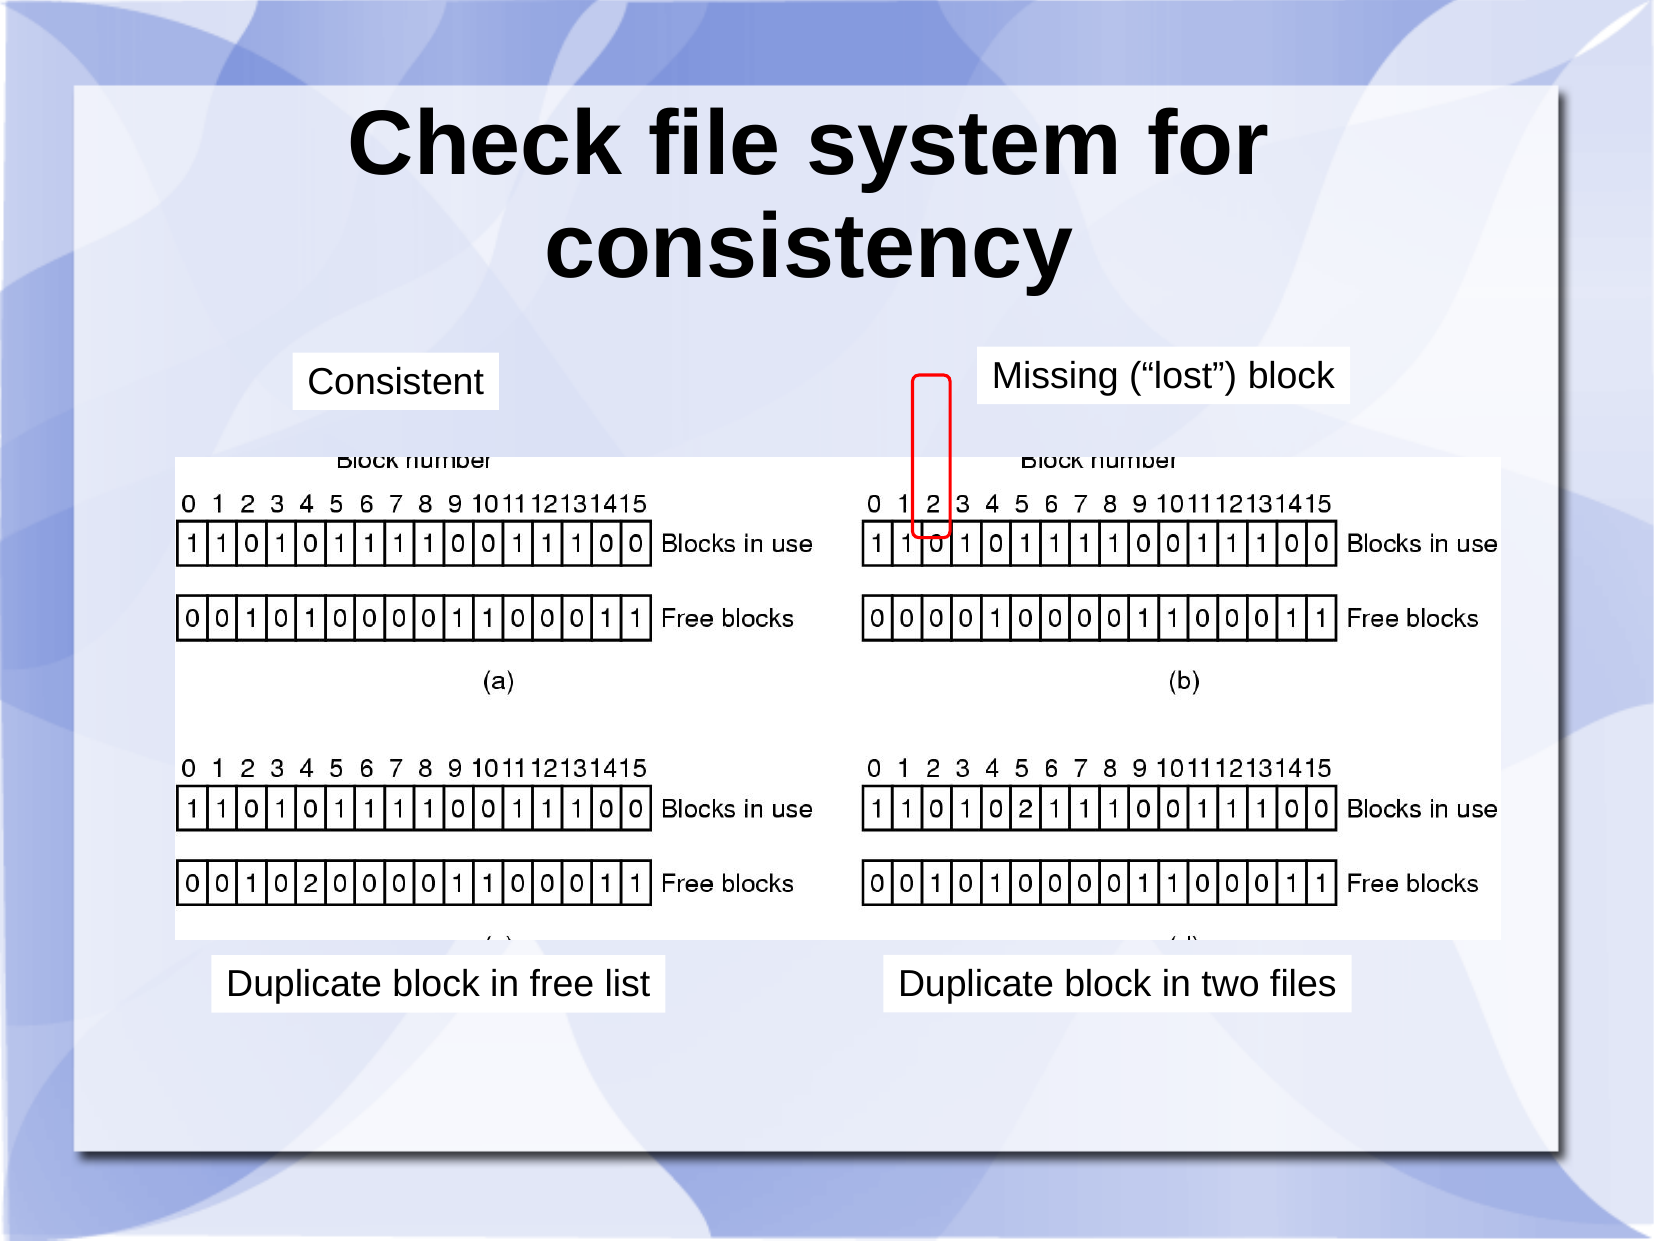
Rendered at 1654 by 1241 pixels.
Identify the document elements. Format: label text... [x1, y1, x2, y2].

text_box Duplicate block in free list [211, 955, 666, 1013]
title Check file system for consistency [82, 90, 1536, 298]
text_box Consistent [292, 352, 499, 410]
text_box Missing (“lost”) block [977, 346, 1351, 405]
text_box Duplicate block in two files [883, 954, 1352, 1013]
picture [0, 0, 1654, 1241]
